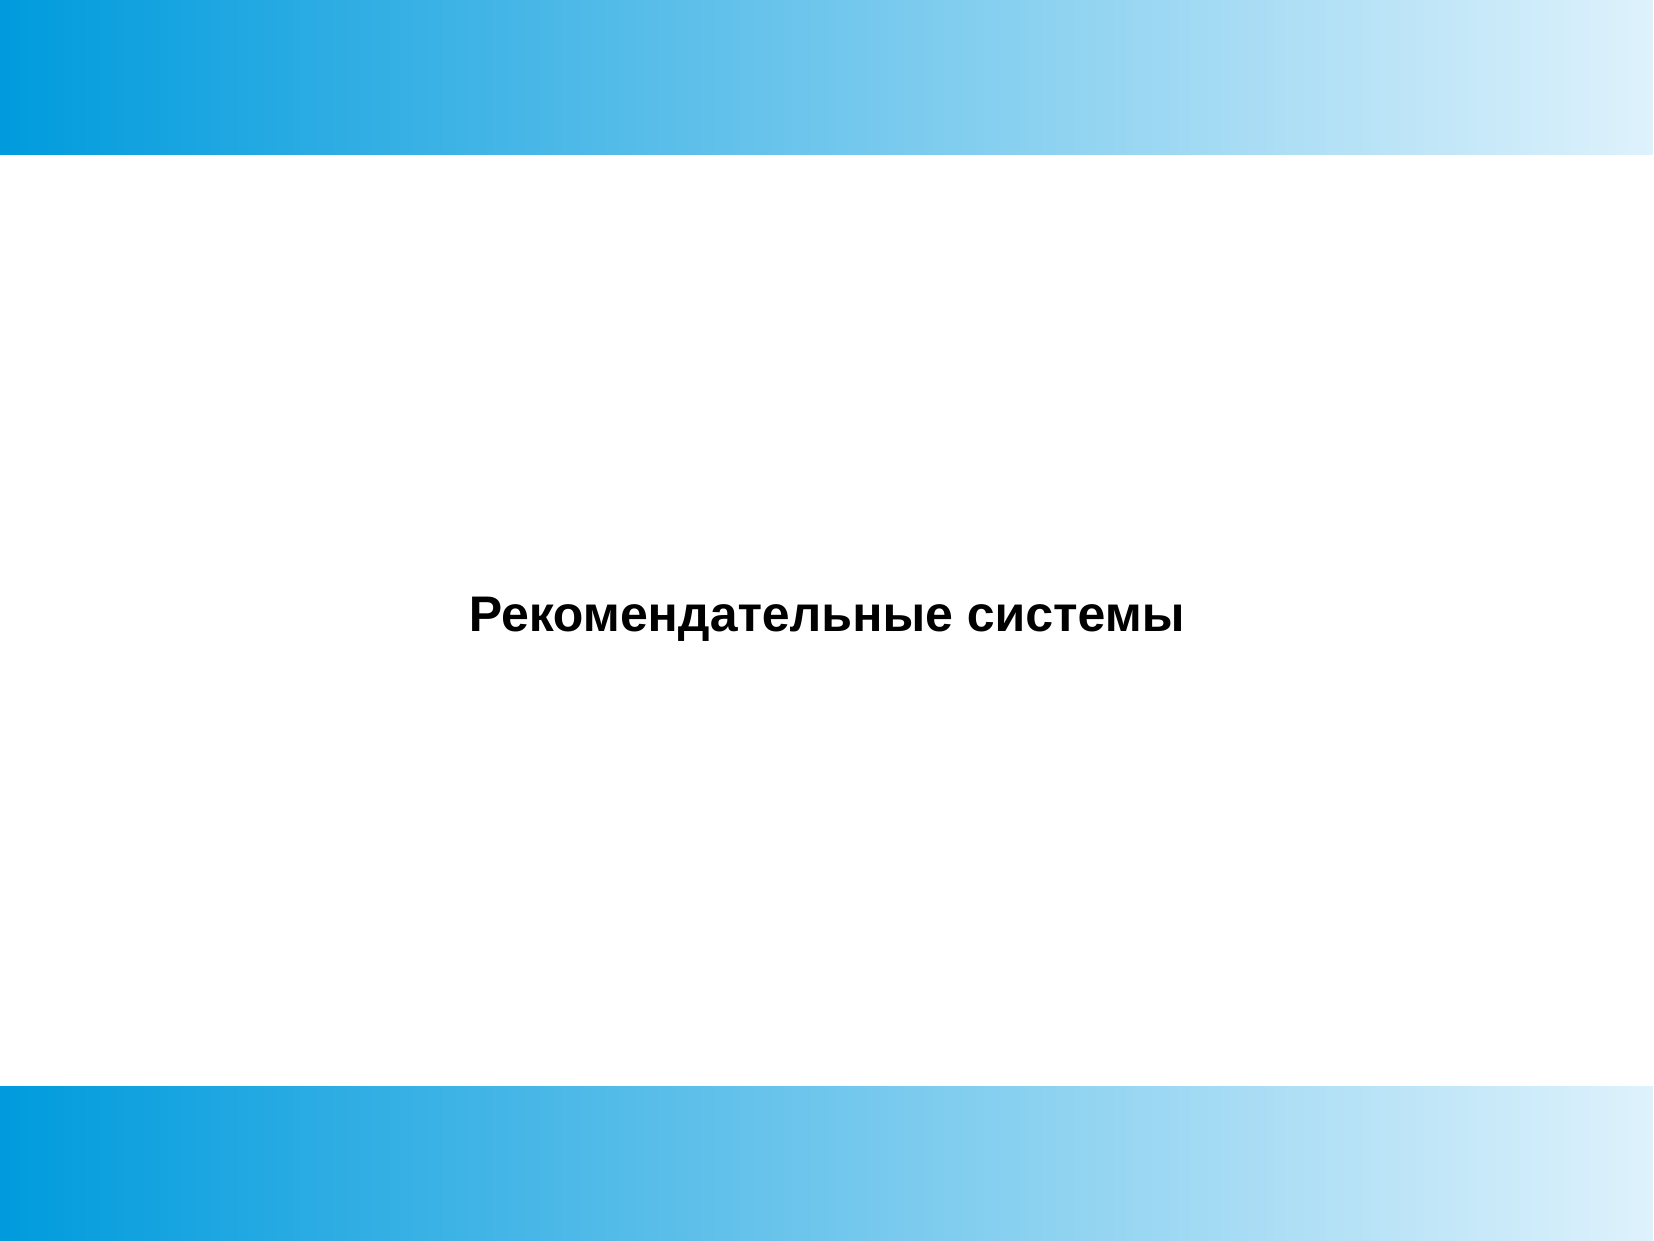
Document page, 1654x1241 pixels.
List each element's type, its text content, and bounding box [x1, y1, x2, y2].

text_box Рекомендательные системы [318, 579, 1335, 650]
